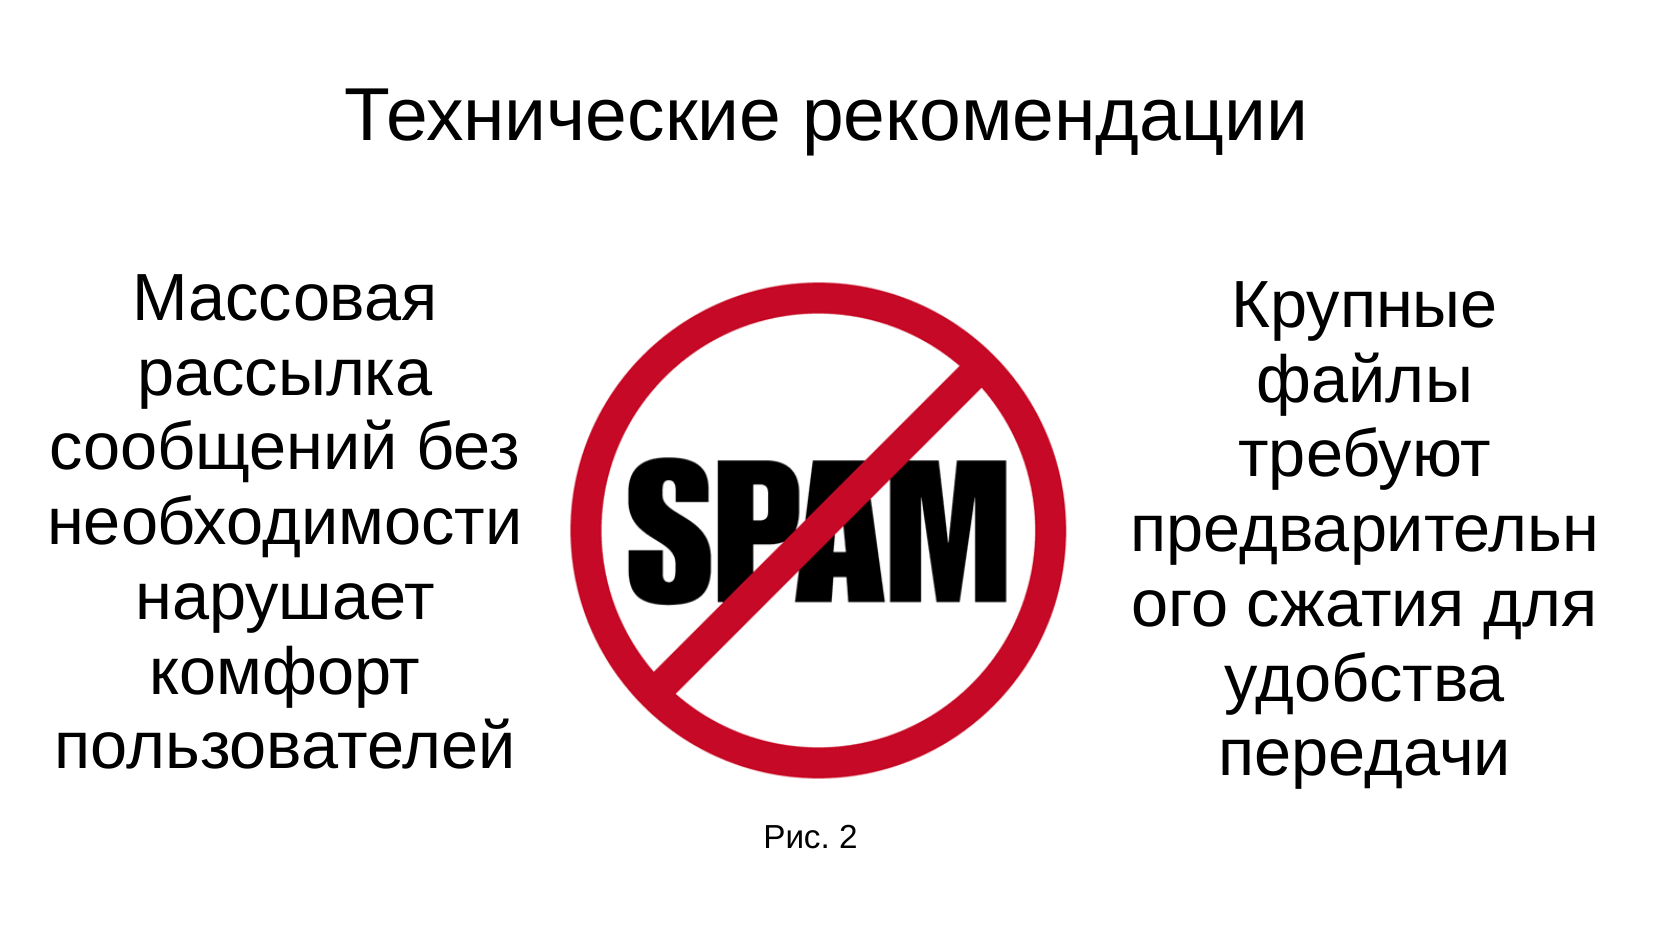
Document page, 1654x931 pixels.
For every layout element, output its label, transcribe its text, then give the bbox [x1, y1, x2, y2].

picture [562, 273, 1081, 788]
subtitle Массовая рассылка сообщений без необходимости нарушает комфорт пользователей [45, 255, 526, 788]
title Технические рекомендации [82, 37, 1571, 193]
text_box Рис. 2 [748, 810, 863, 863]
text_box Крупные файлы требуют предварительного сжатия для удобства передачи [1125, 262, 1605, 795]
